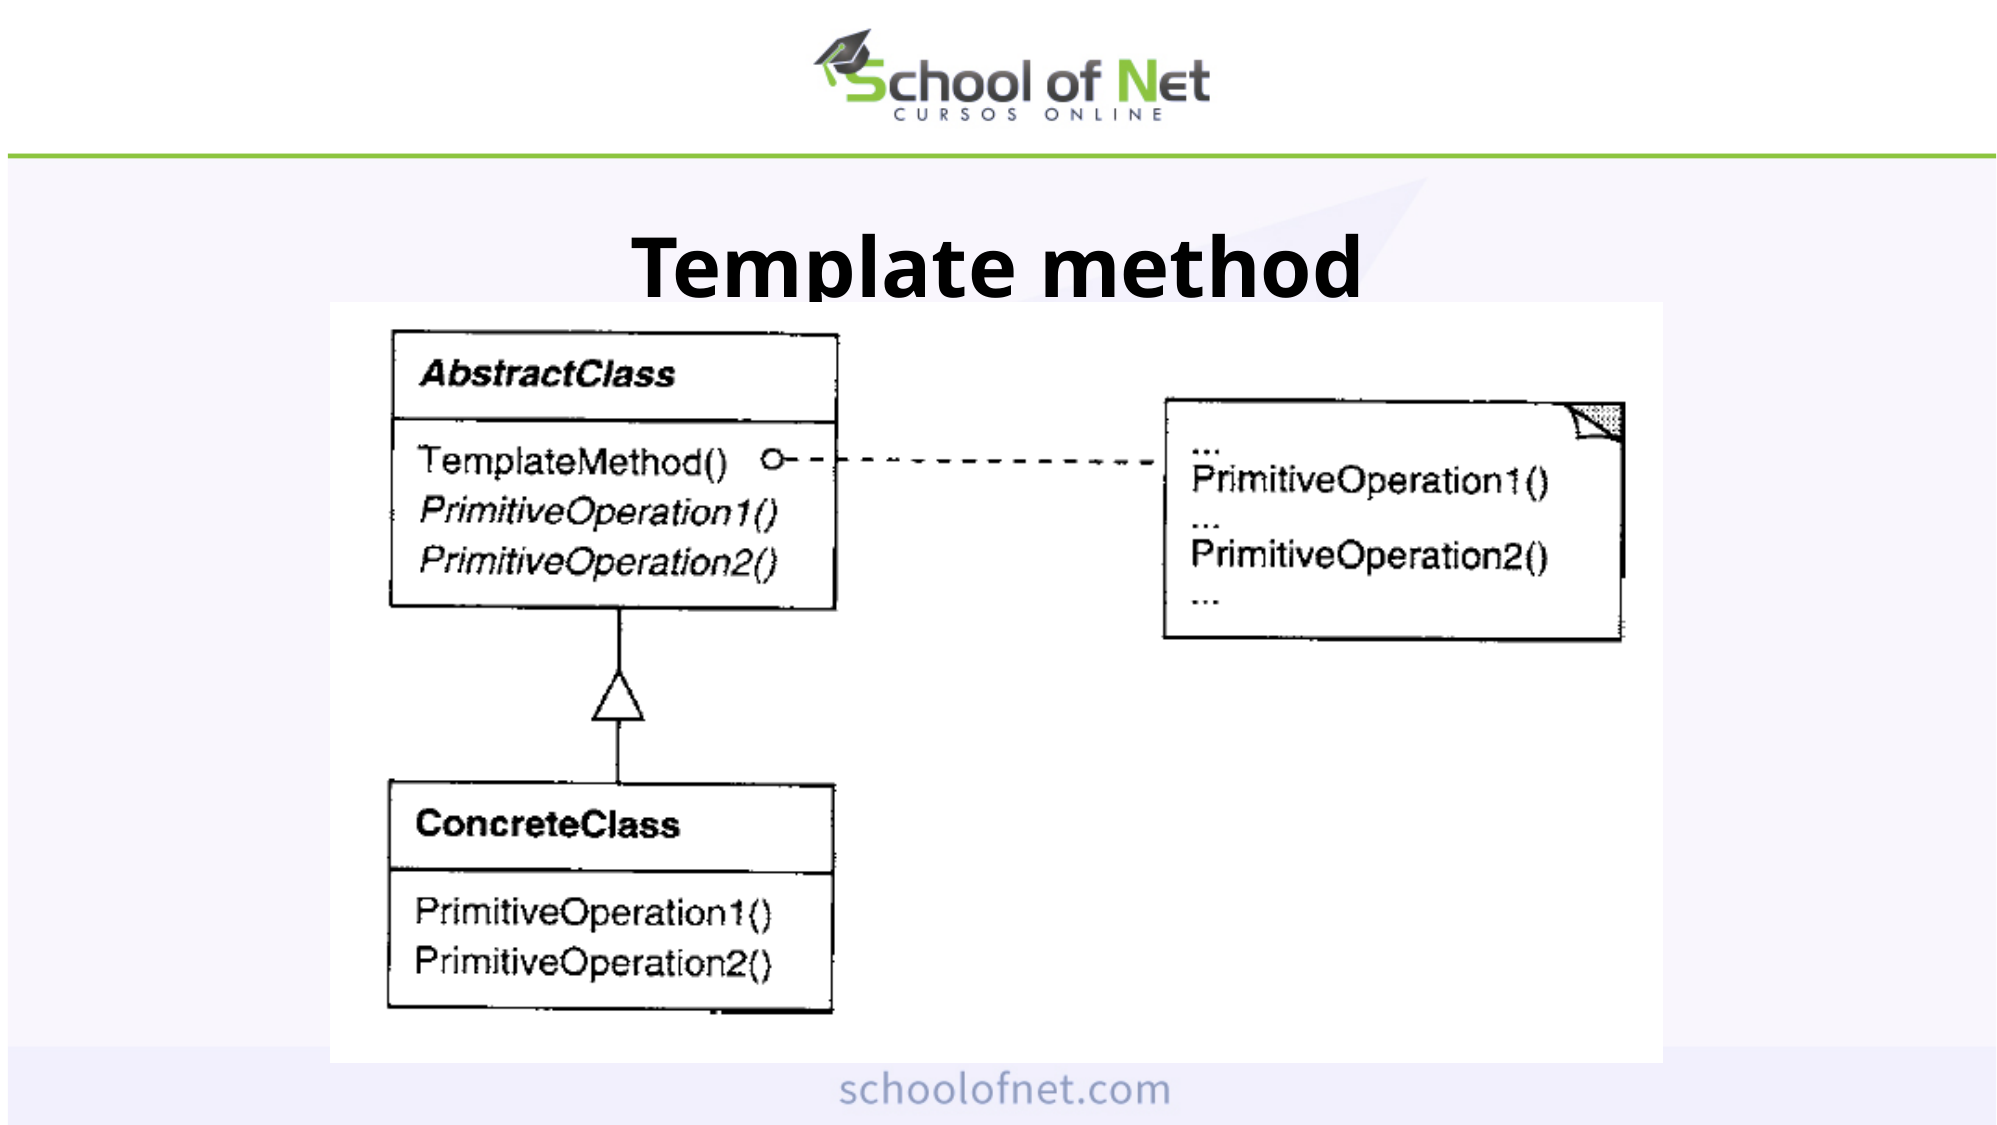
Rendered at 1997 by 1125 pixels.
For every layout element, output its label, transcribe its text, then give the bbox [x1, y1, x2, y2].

title Template method [99, 171, 1897, 360]
picture [7, 5, 1997, 1125]
